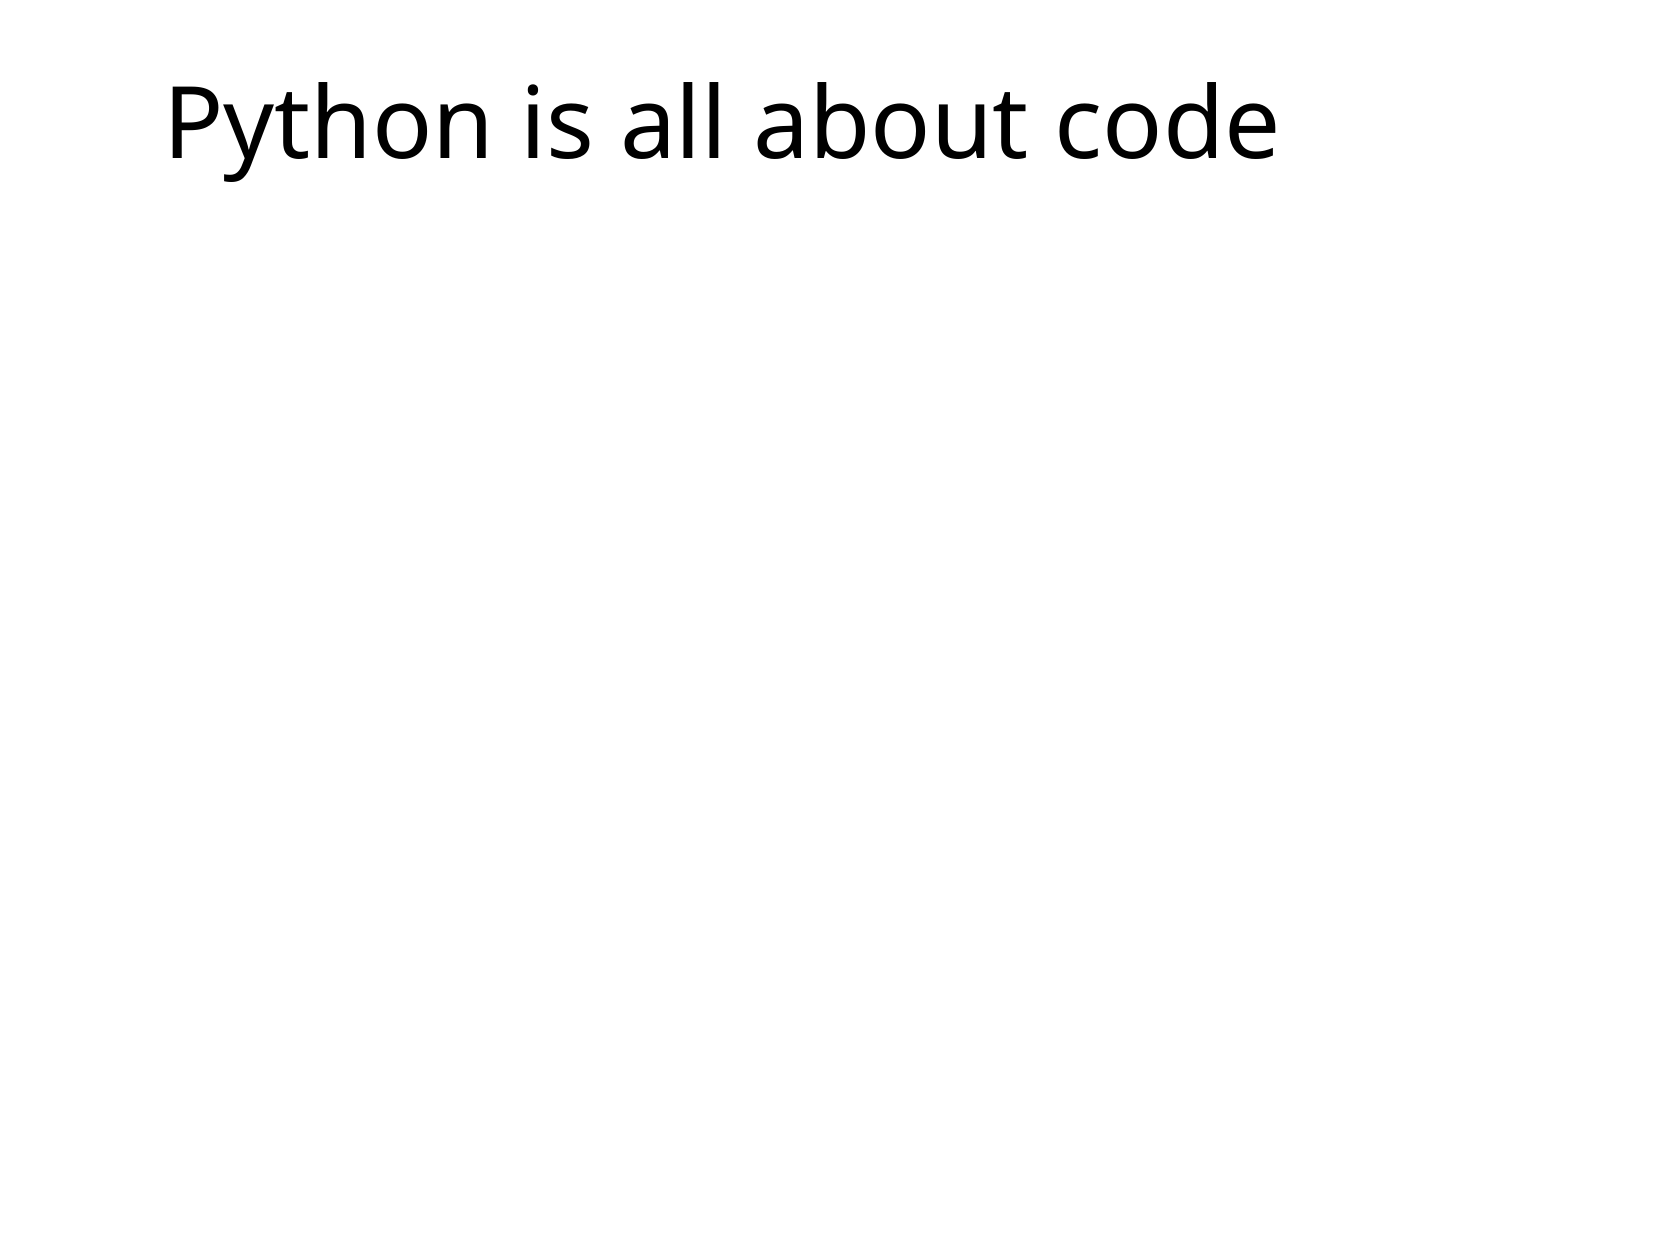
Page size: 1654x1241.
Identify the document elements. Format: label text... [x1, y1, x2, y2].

text_box Python is all about code [148, 44, 1436, 171]
